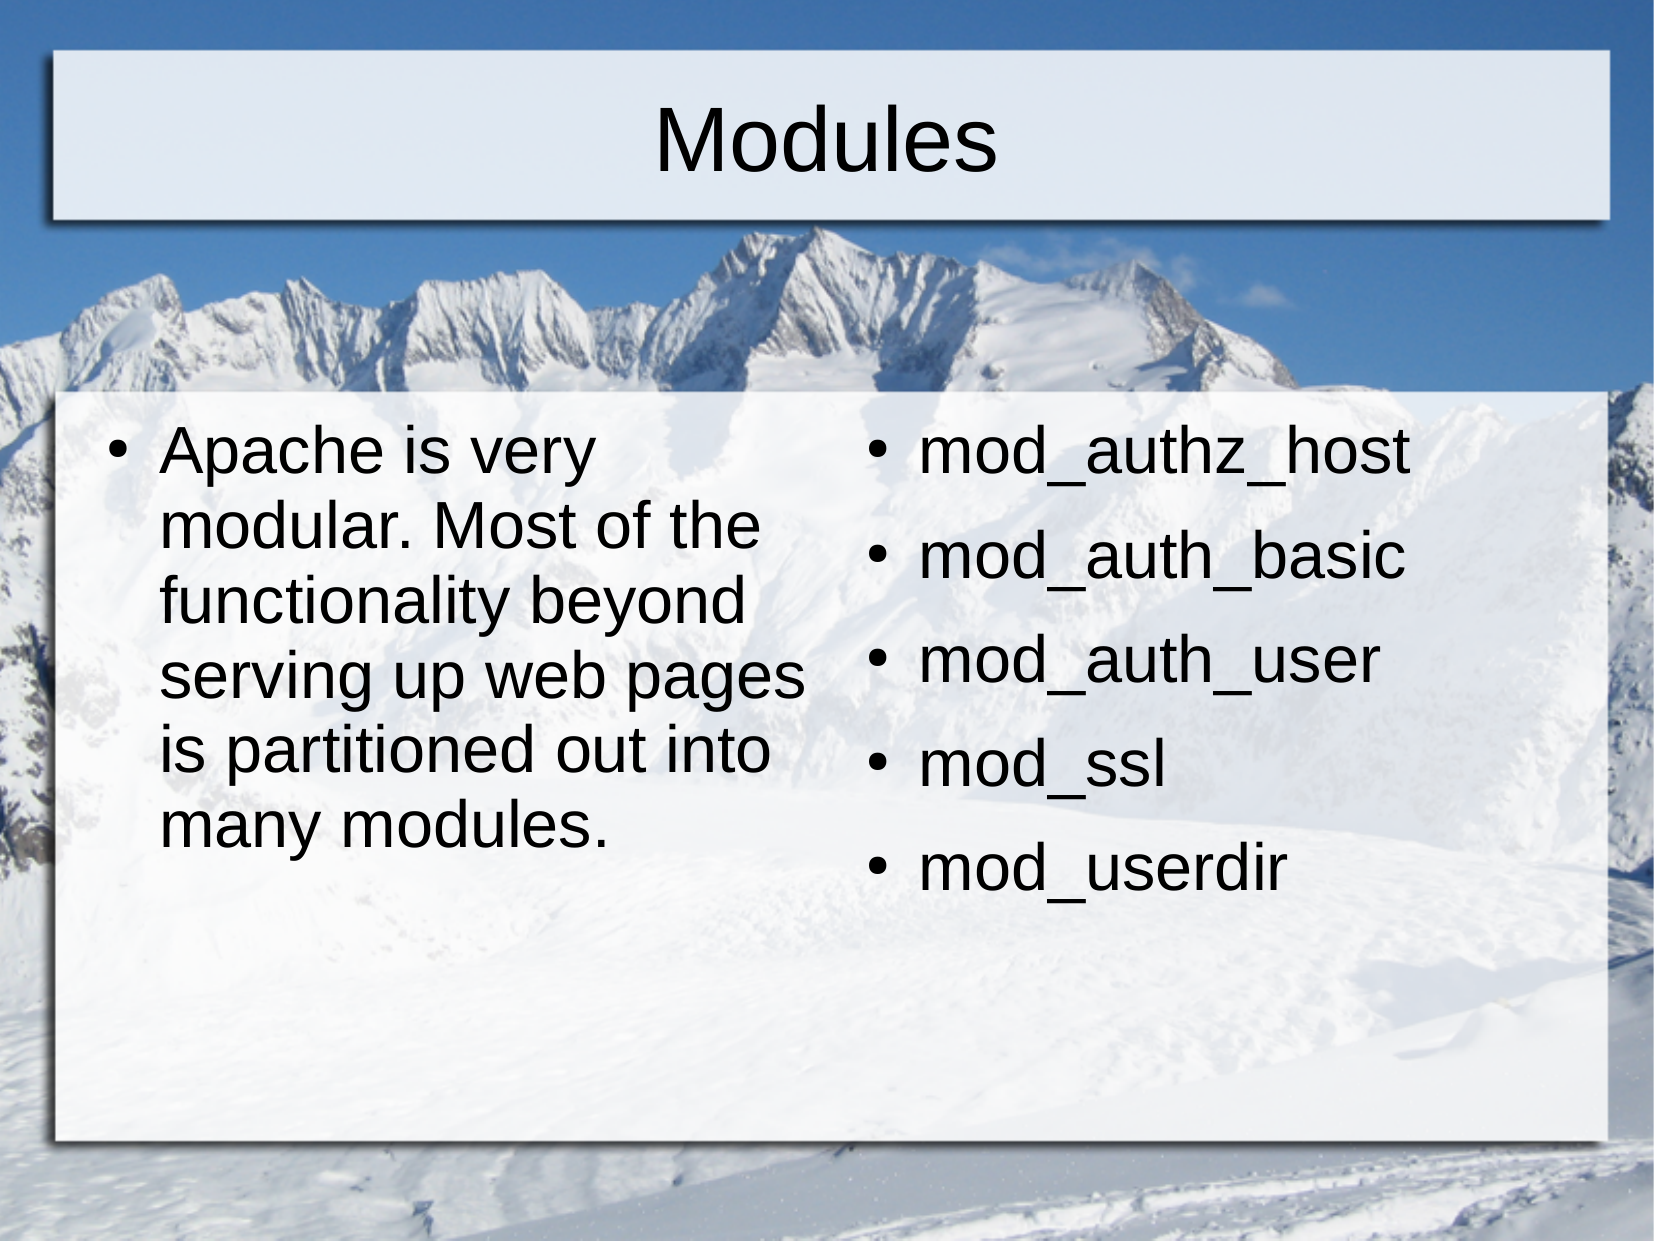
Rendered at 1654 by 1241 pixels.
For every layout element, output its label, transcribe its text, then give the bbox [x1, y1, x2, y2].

title Modules [59, 61, 1595, 219]
picture [0, 0, 1654, 1241]
list Apache is very modular. Most of the functionality beyond serving up web pages is partitioned out into many modules. [88, 413, 812, 1232]
list mod_authz_host mod_auth_basic mod_auth_user mod_ssl mod_userdir [848, 413, 1572, 1232]
